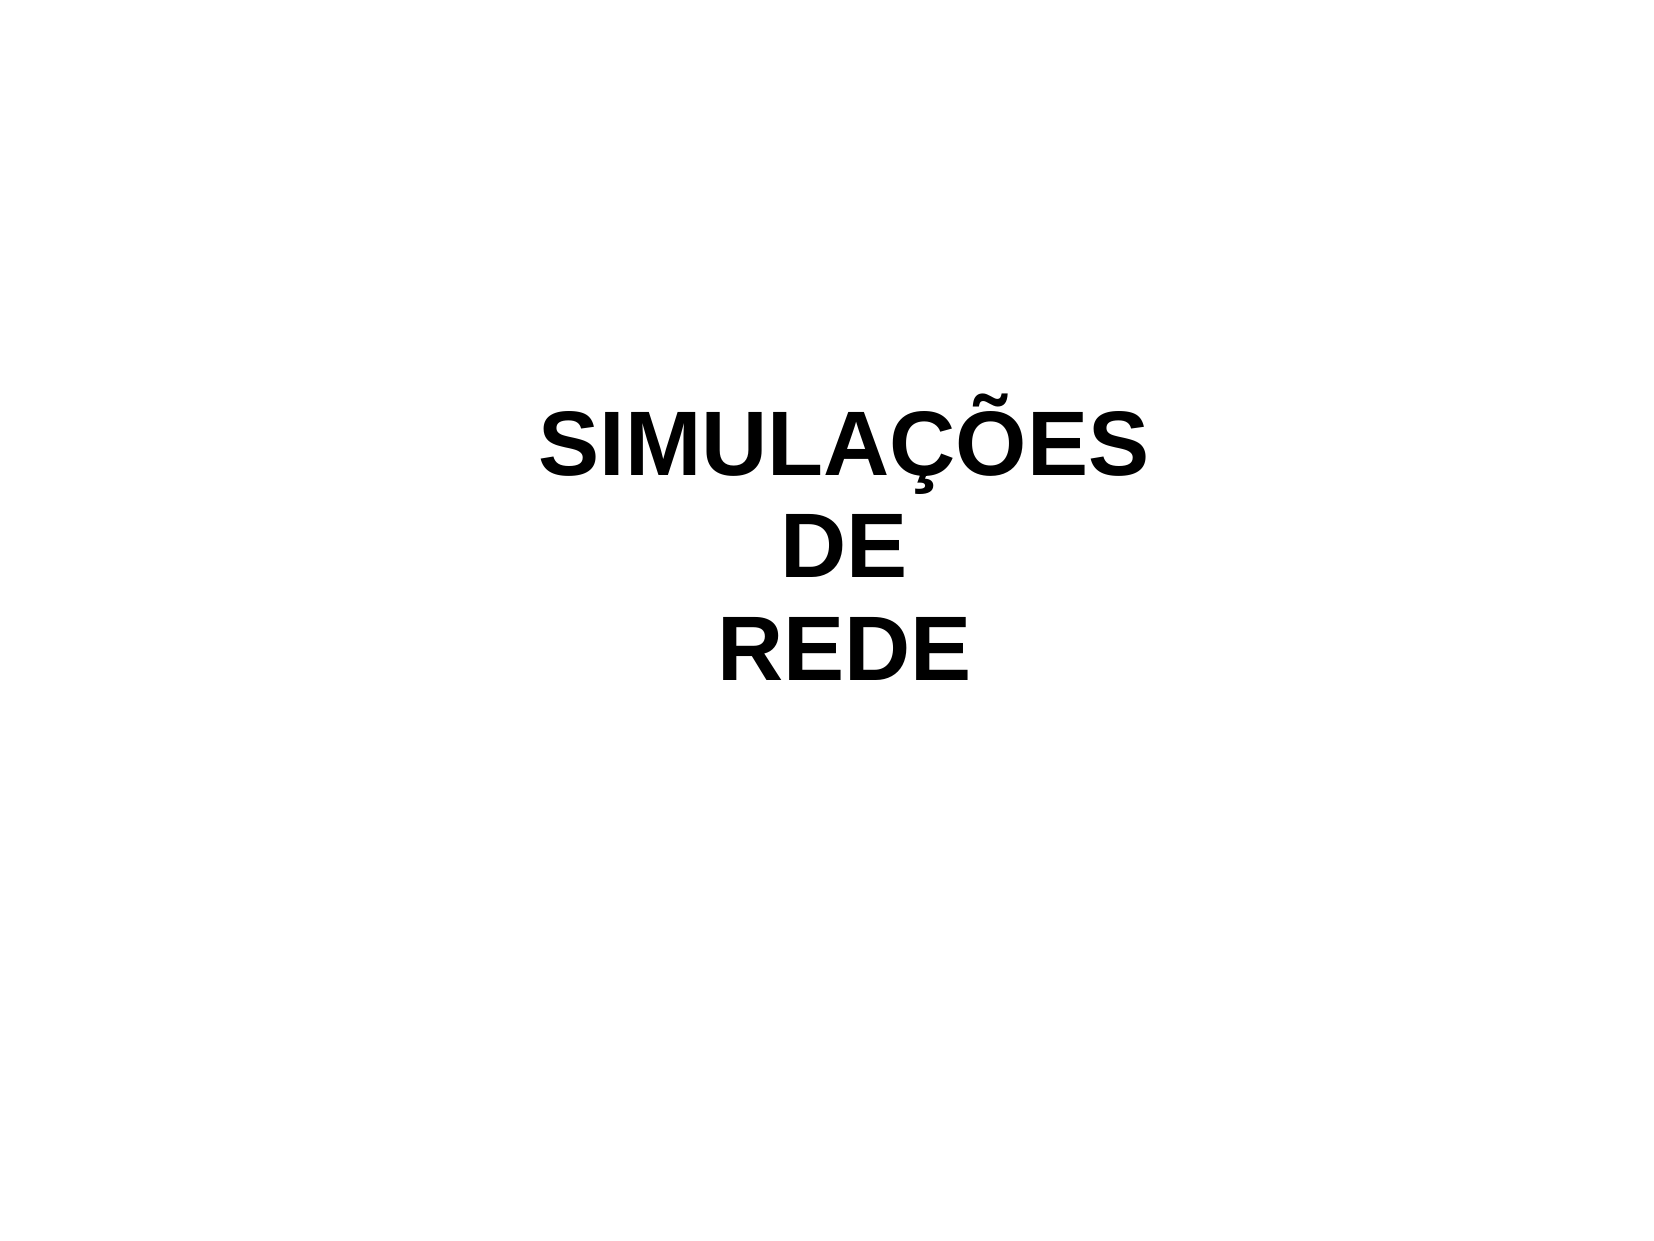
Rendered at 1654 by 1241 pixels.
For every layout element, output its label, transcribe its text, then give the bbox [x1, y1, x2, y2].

title SIMULAÇÕES DE REDE [100, 392, 1589, 700]
